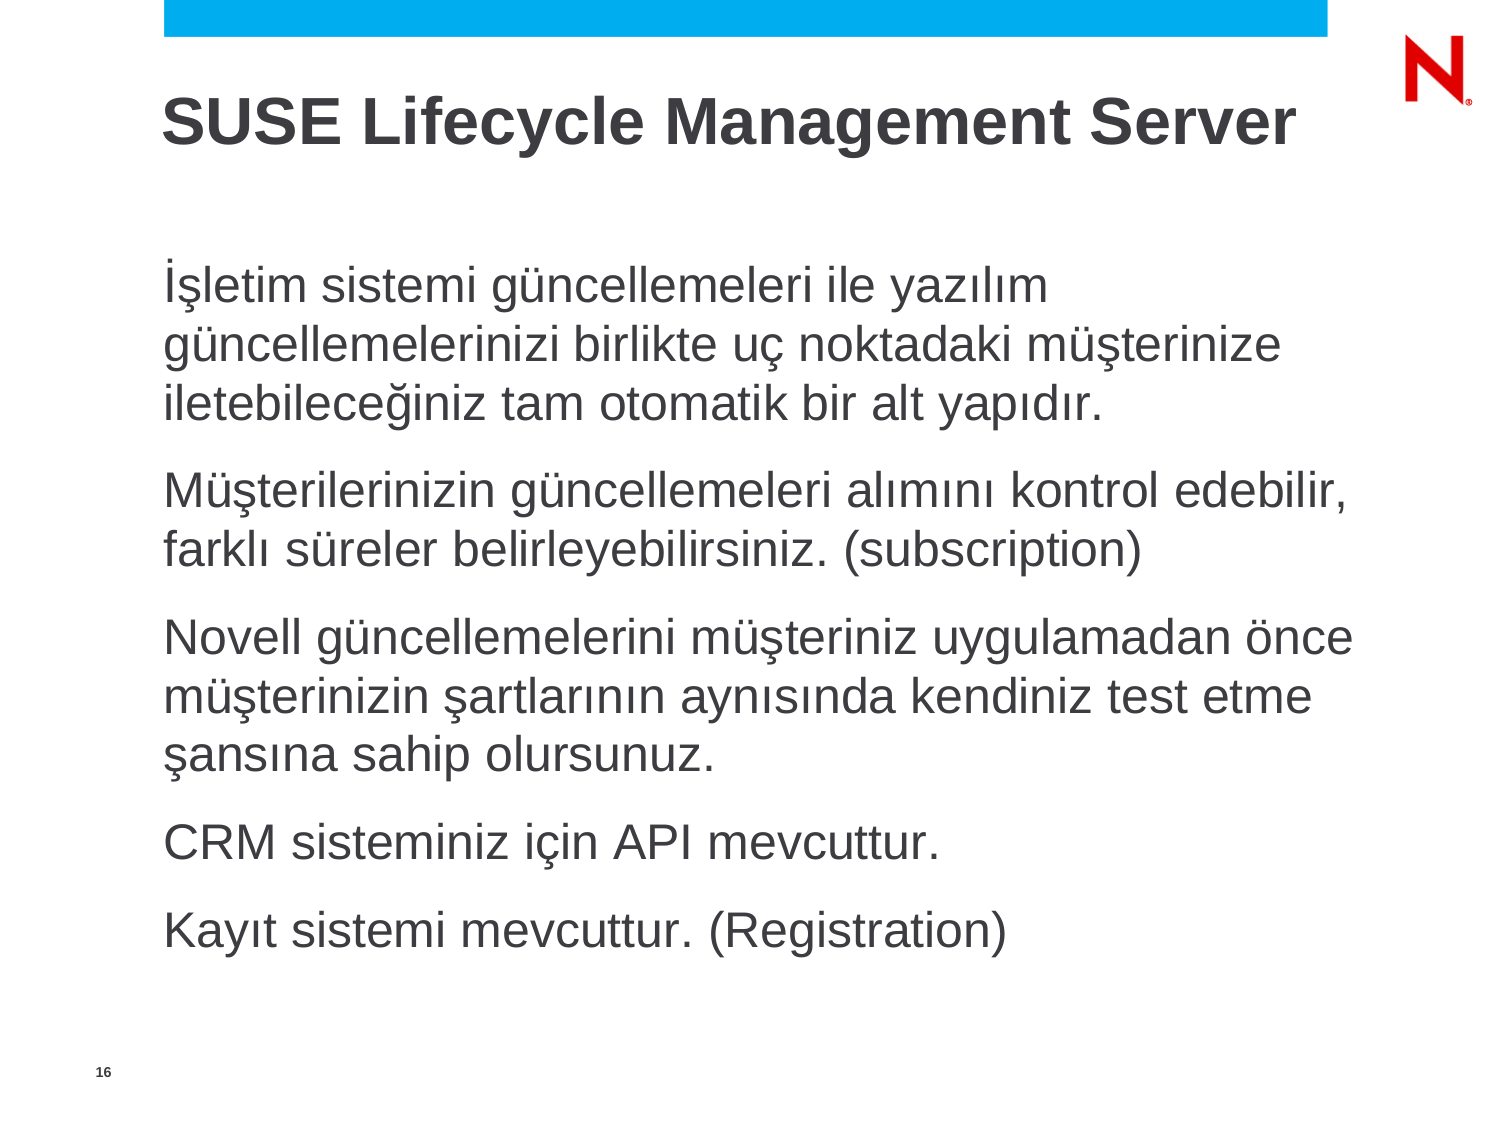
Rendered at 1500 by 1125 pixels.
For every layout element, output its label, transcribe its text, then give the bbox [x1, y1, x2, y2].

title SUSE Lifecycle Management Server [161, 41, 1383, 205]
list İşletim sistemi güncellemeleri ile yazılım güncellemelerinizi birlikte uç noktadaki müşterinize iletebileceğiniz tam otomatik bir alt yapıdır. Müşterilerinizin güncellemeleri alımını kontrol edebilir, farklı süreler belirleyebilirsiniz. (subscription) Novell güncellemelerini müşteriniz uygulamadan önce müşterinizin şartlarının aynısında kendiniz test etme şansına sahip olursunuz. CRM sisteminiz için API mevcuttur. Kayıt sistemi mevcuttur. (Registration) [163, 254, 1404, 986]
picture [1403, 32, 1473, 107]
